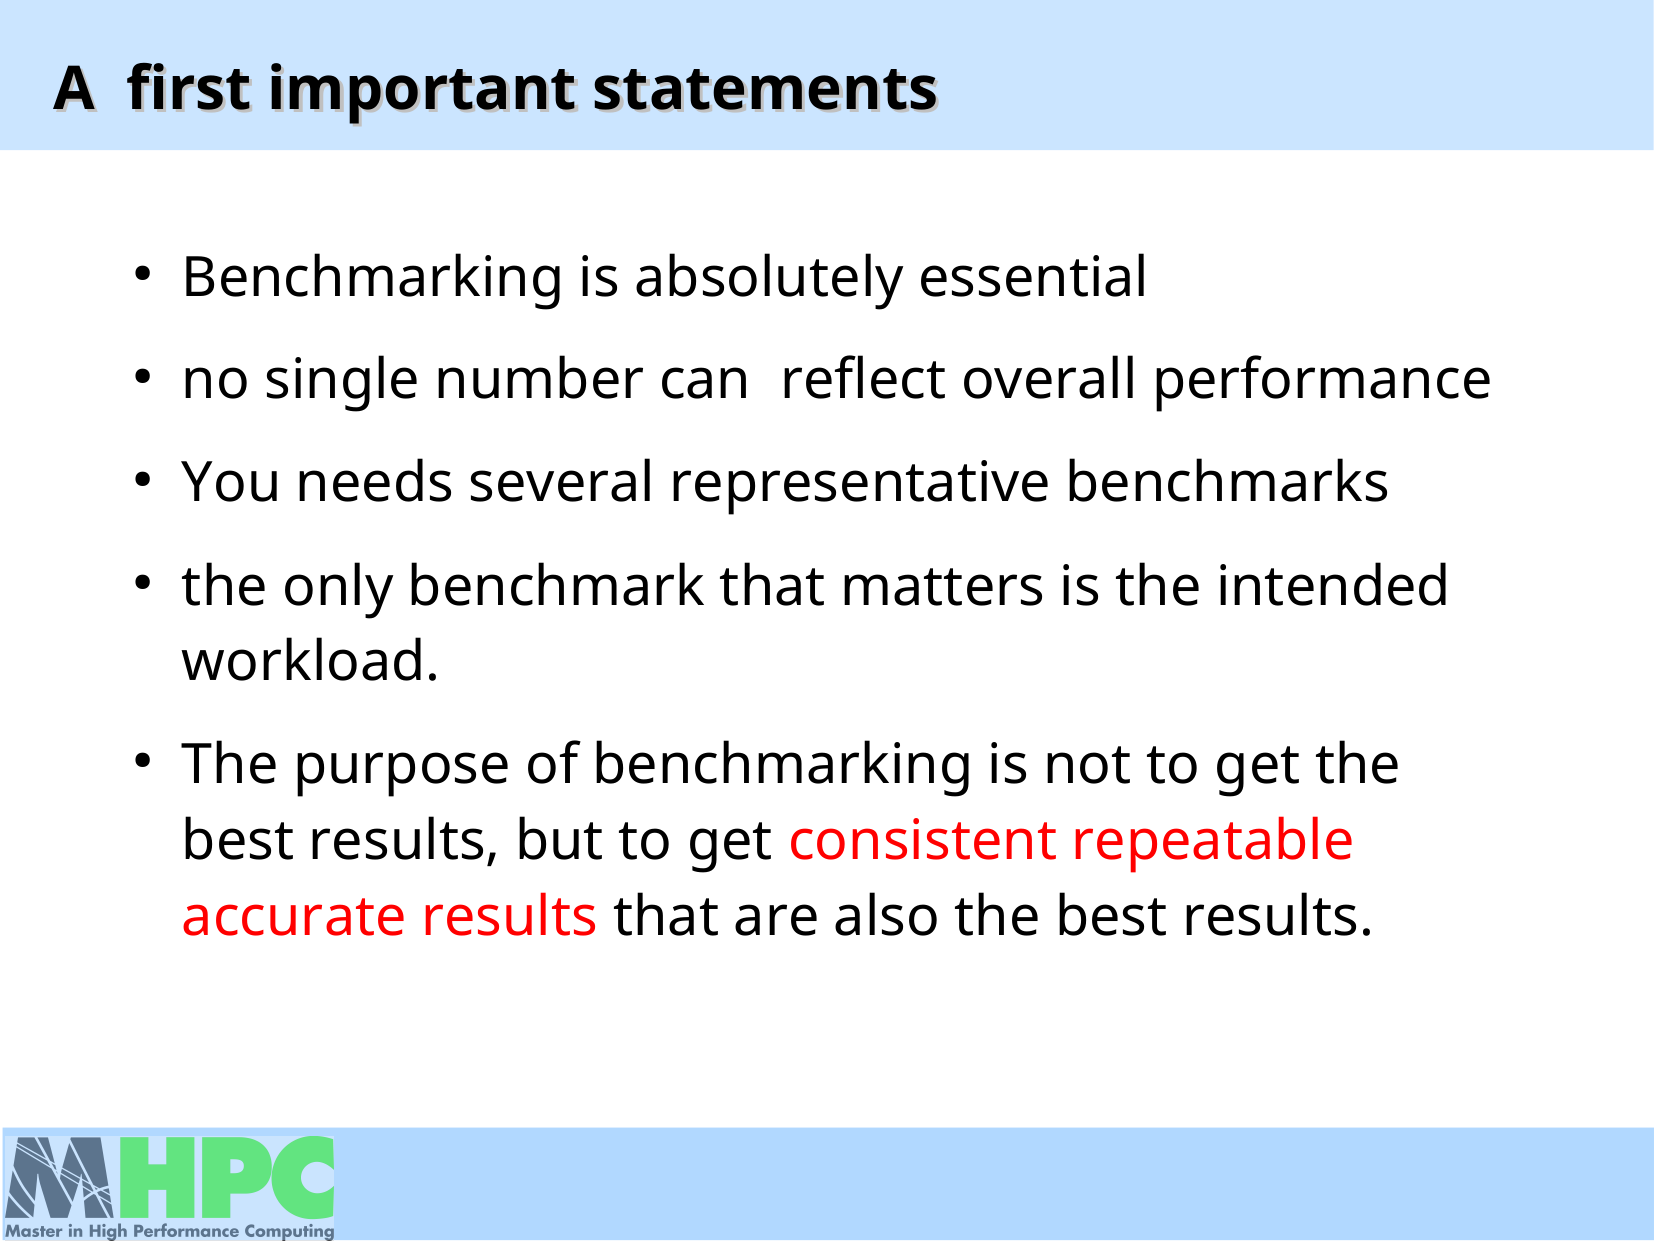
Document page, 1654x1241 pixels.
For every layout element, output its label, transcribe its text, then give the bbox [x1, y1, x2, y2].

title A first important statements [53, 0, 1456, 183]
list Benchmarking is absolutely essential no single number can reflect overall performance You needs several representative benchmarks the only benchmark that matters is the intended workload. The purpose of benchmarking is not to get the best results, but to get consistent repeatable accurate results that are also the best results. [90, 236, 1501, 1036]
